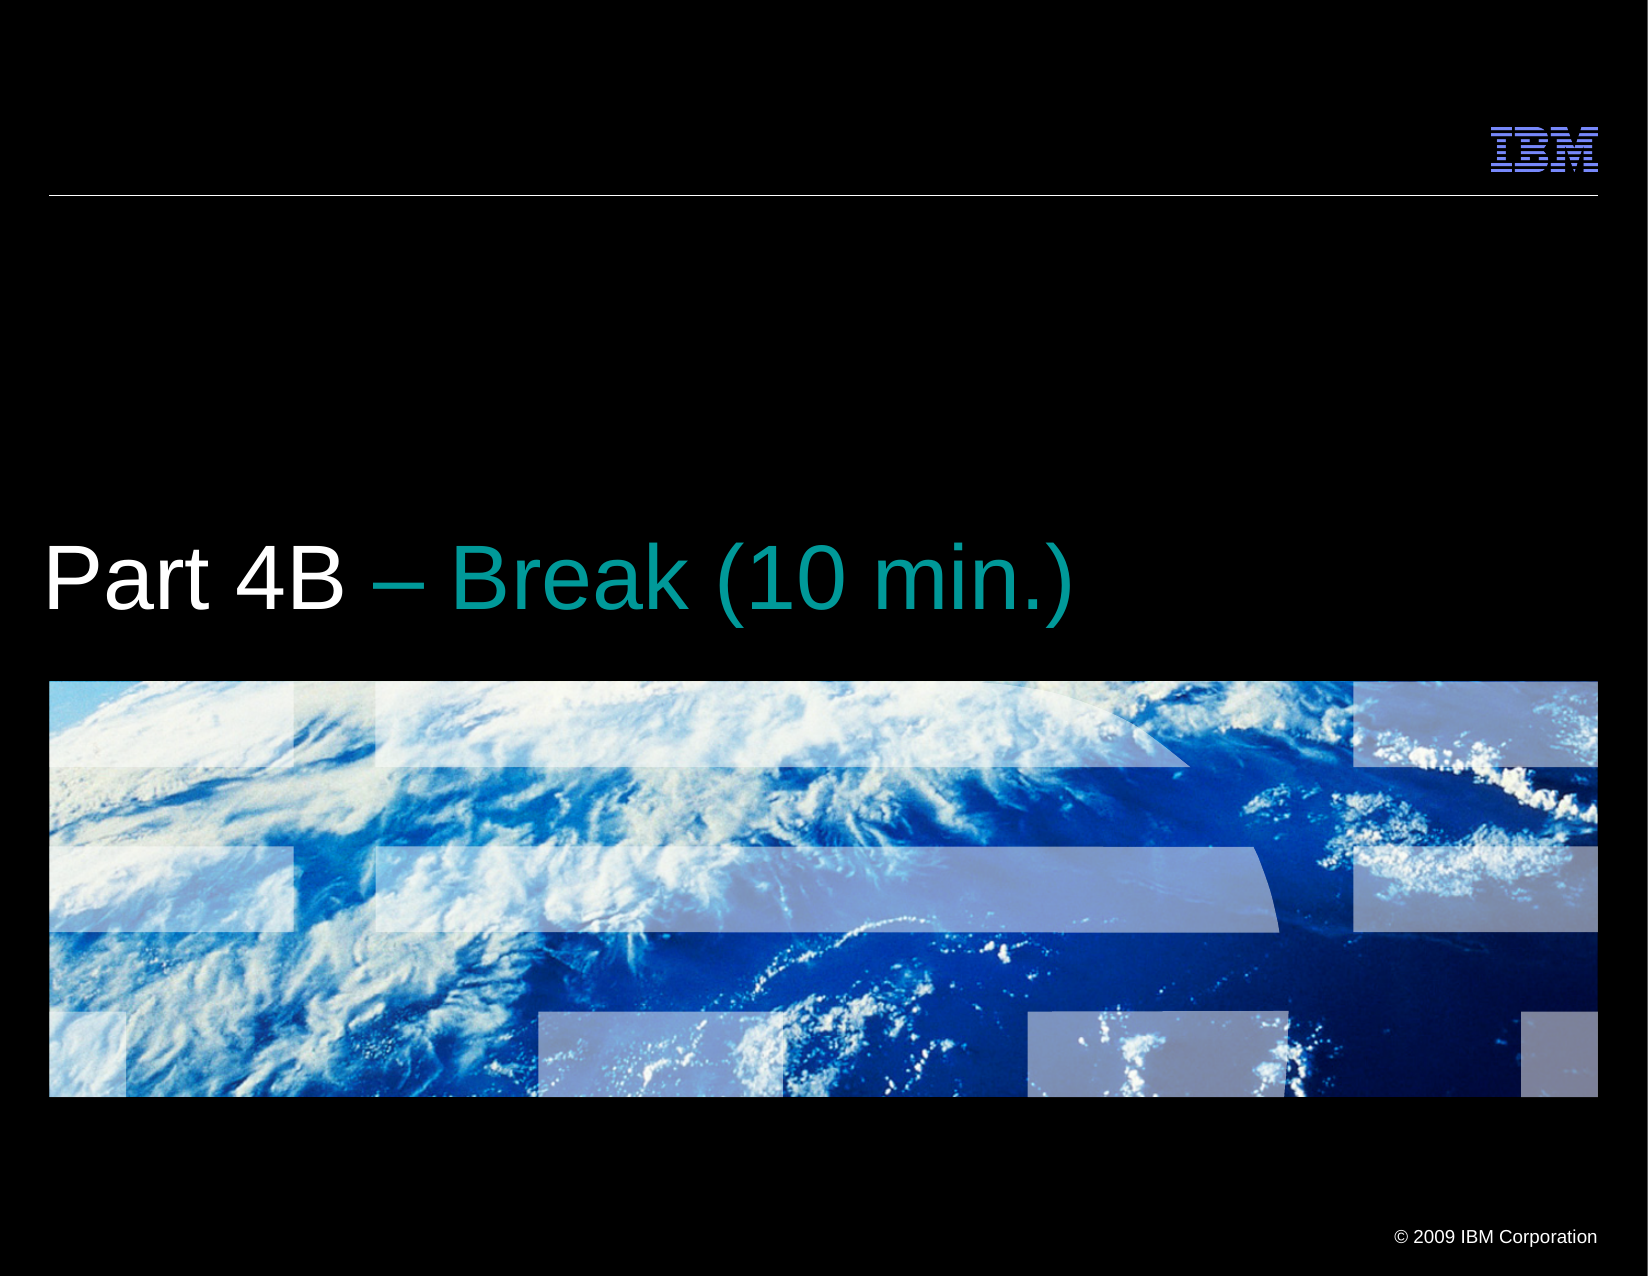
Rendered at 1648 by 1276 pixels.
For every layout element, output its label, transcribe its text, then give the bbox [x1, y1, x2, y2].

picture [1491, 127, 1598, 172]
title Part 4B – Break (10 min.) [25, 263, 1598, 638]
picture [49, 681, 1598, 1097]
